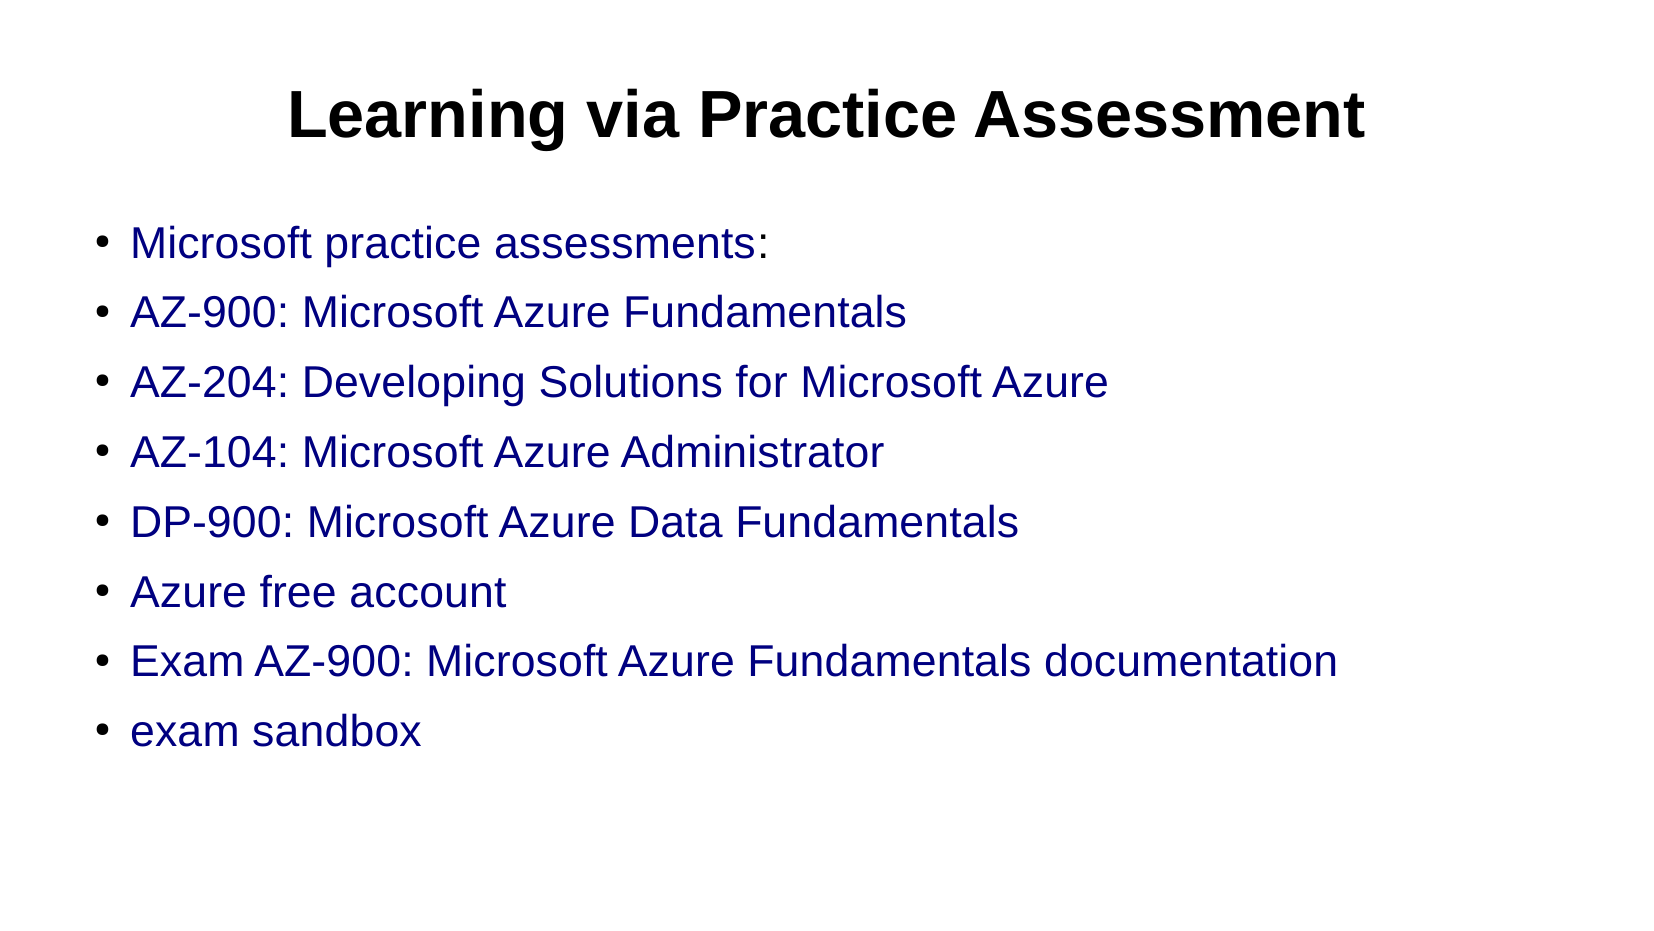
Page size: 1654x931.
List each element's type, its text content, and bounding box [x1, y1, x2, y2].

title Learning via Practice Assessment [82, 37, 1571, 193]
list Microsoft practice assessments: AZ-900: Microsoft Azure Fundamentals AZ-204: Developing Solutions for Microsoft Azure AZ-104: Microsoft Azure Administrator DP-900: Microsoft Azure Data Fundamentals Azure free account Exam AZ-900: Microsoft Azure Fundamentals documentation exam sandbox [82, 217, 1571, 758]
